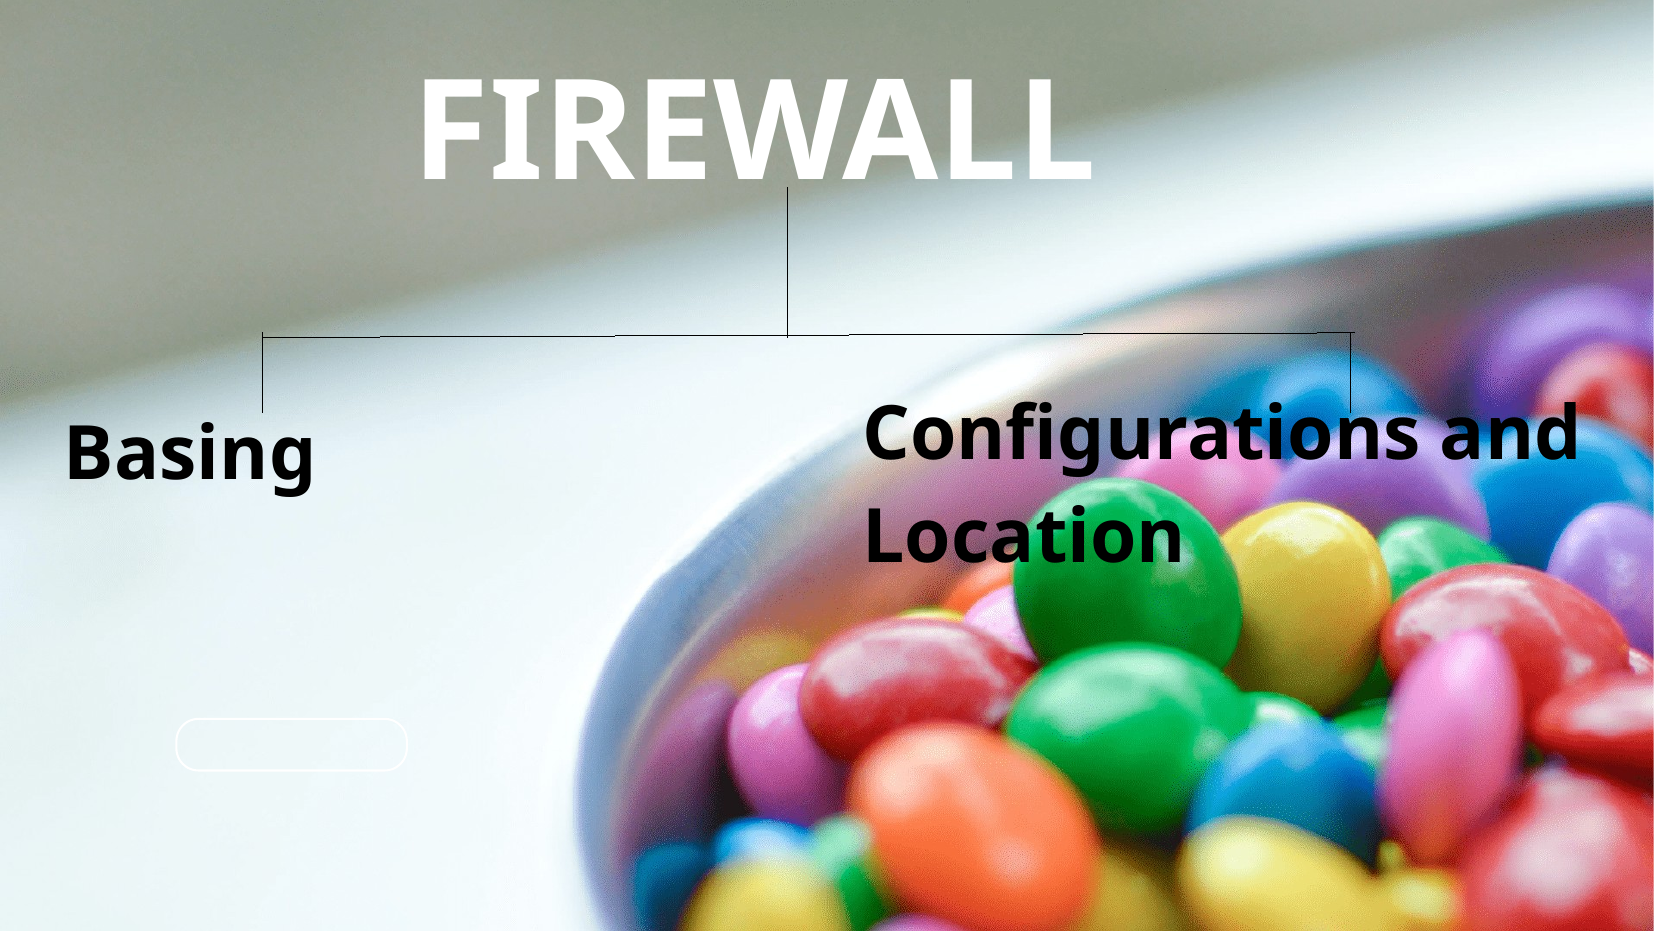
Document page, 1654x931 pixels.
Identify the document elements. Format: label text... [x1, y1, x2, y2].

picture [0, 0, 1654, 931]
title FIREWALL [412, 0, 1351, 288]
title Basing [63, 375, 862, 526]
title Configurations and Location [862, 375, 1654, 590]
